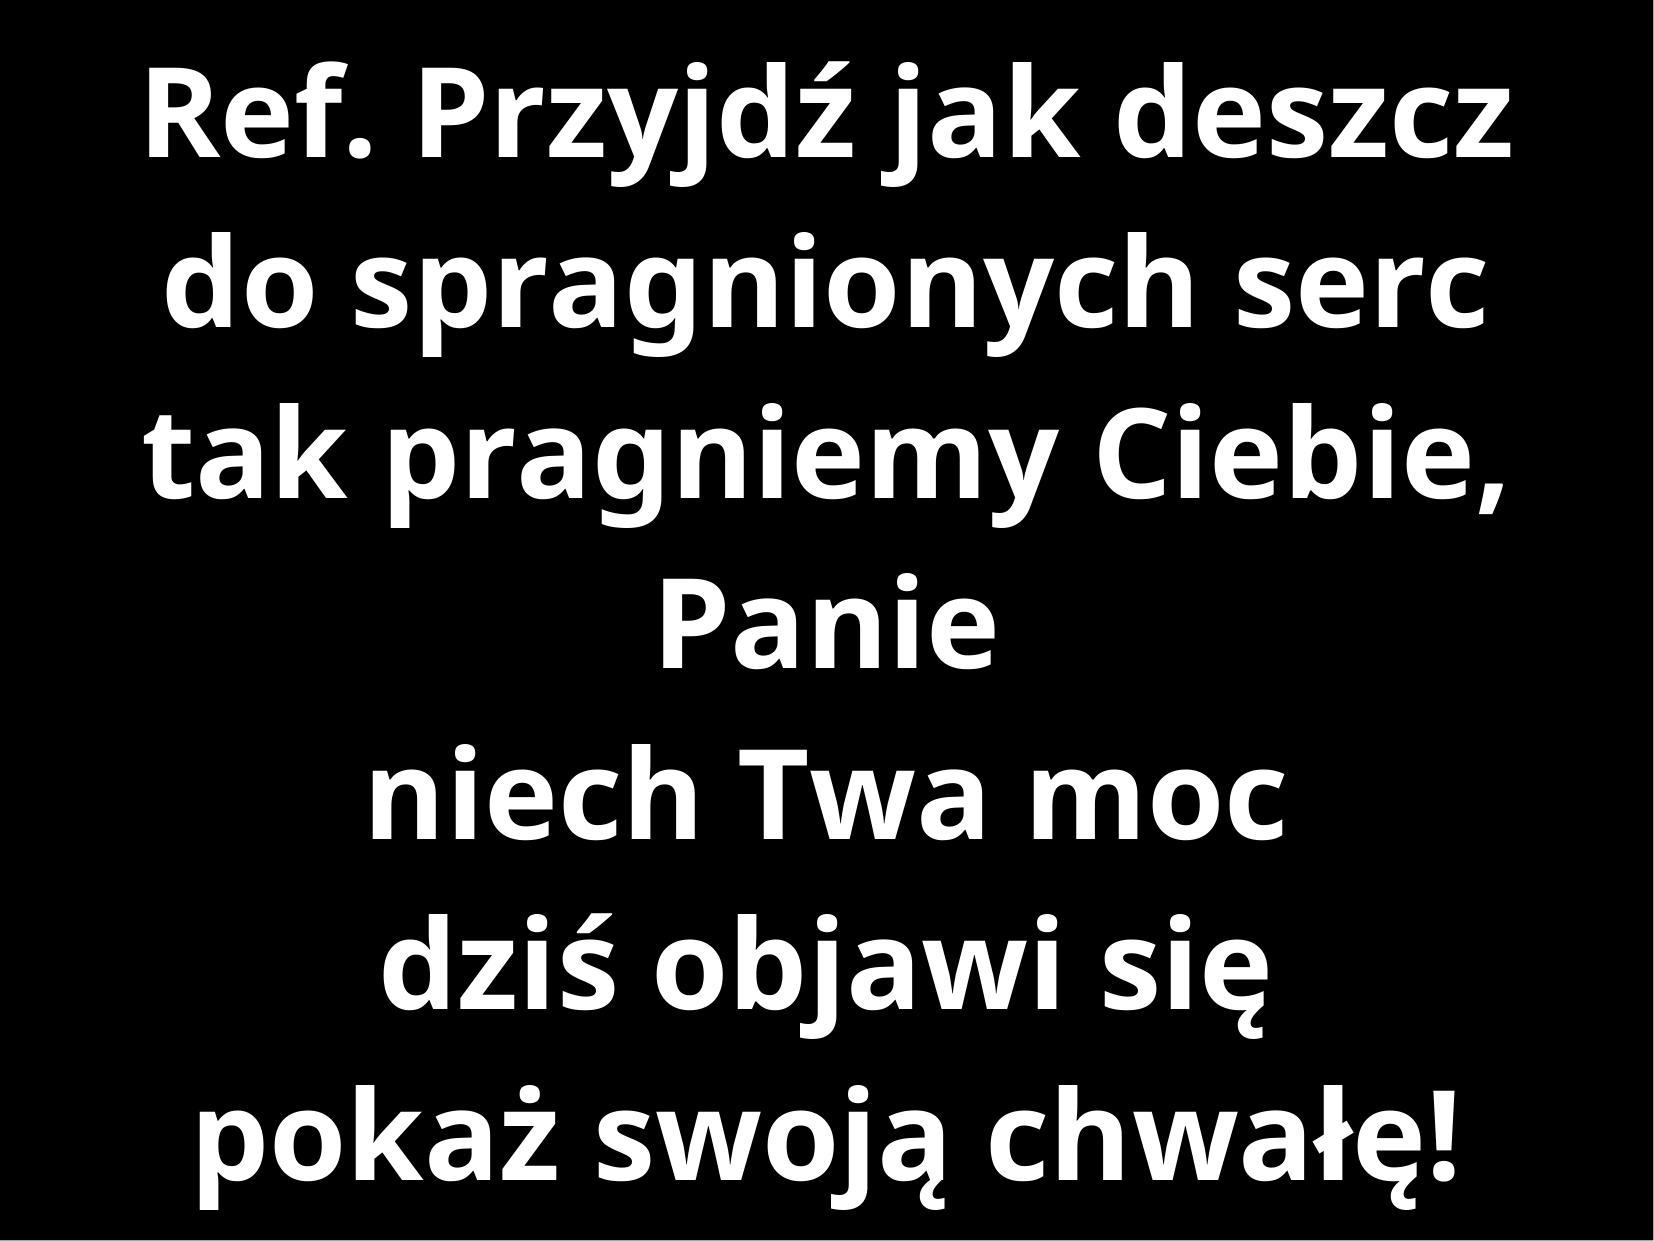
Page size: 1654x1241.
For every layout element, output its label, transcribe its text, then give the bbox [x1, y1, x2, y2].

title Ref. Przyjdź jak deszcz do spragnionych serc tak pragniemy Ciebie, Panie niech Twa moc dziś objawi się pokaż swoją chwałę! [0, 0, 1654, 1241]
